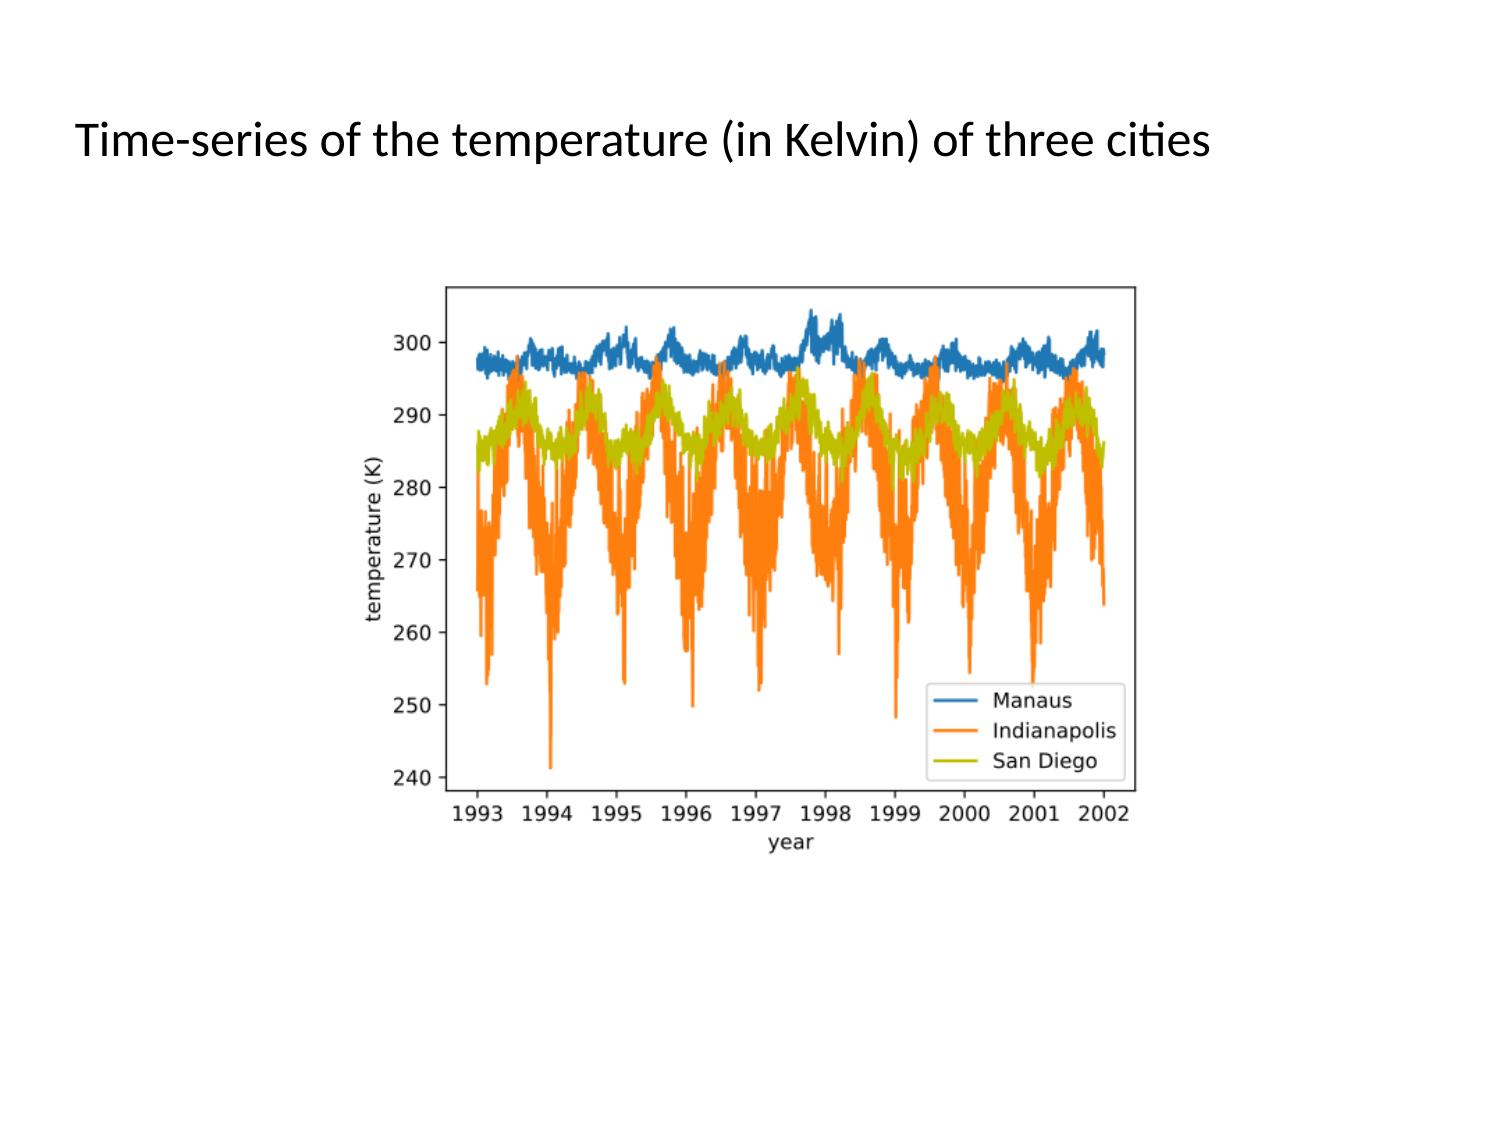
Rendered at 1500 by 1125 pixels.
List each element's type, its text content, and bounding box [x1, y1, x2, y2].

text_box Time-series of the temperature (in Kelvin) of three cities [60, 111, 1306, 227]
picture [340, 260, 1172, 871]
